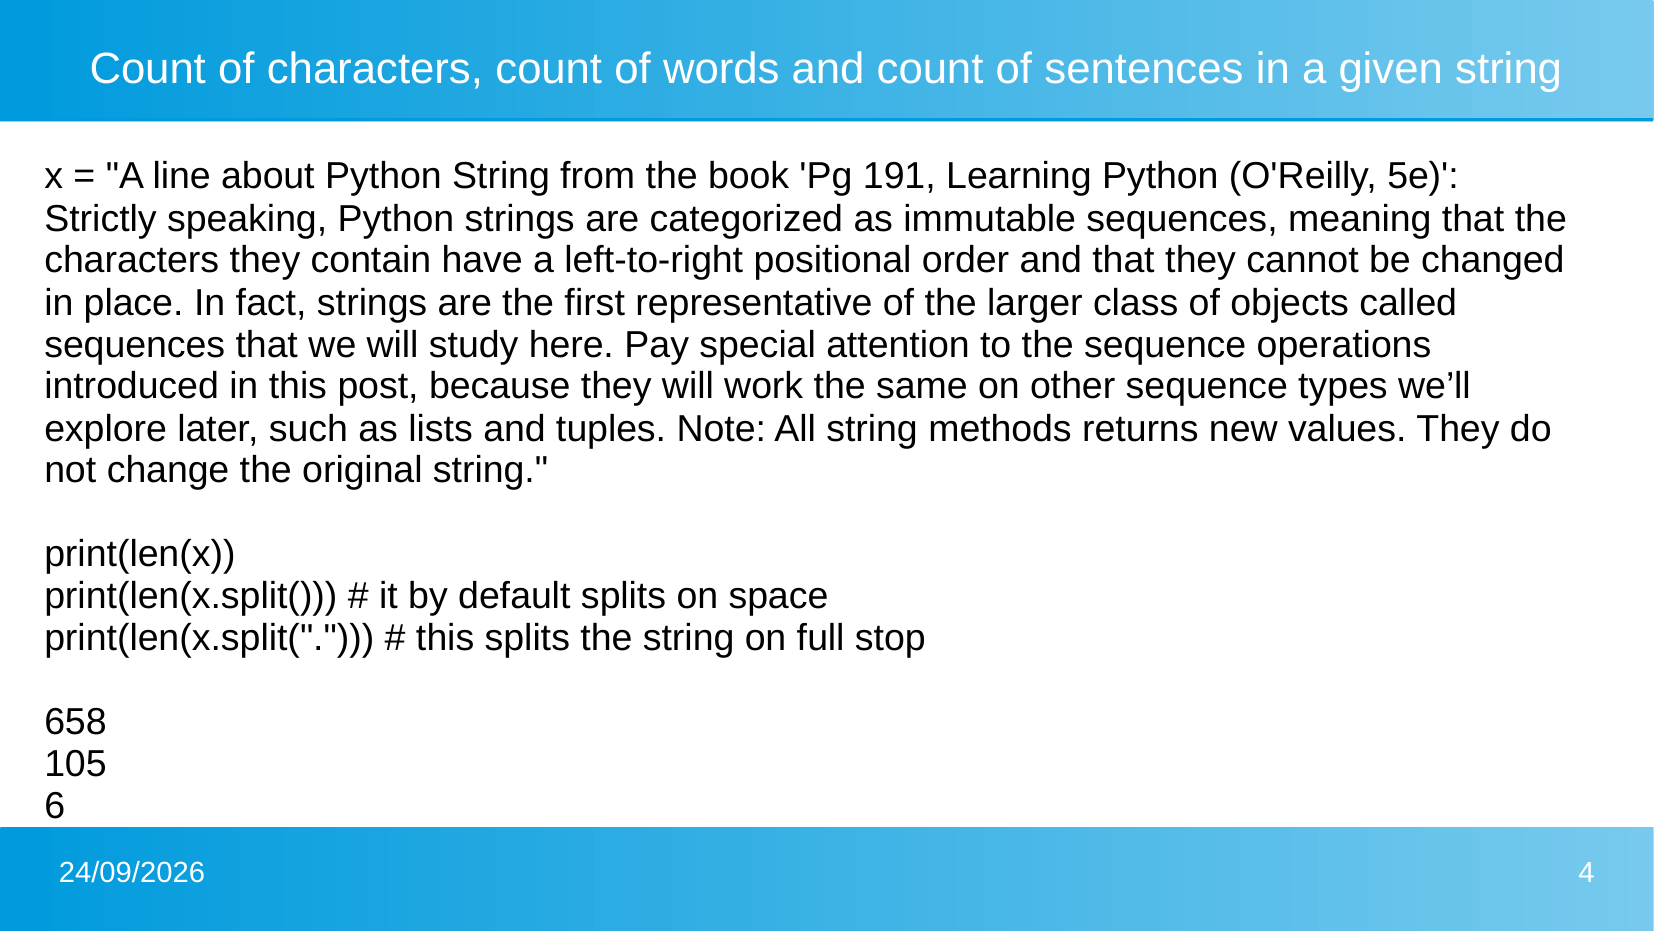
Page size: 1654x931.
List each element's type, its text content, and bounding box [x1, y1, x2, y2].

title Count of characters, count of words and count of sentences in a given string [59, 29, 1595, 108]
text_box x = "A line about Python String from the book 'Pg 191, Learning Python (O'Reilly, 5e)': Strictly speaking, Python strings are categorized as immutable sequences, meaning that the characters they contain have a left-to-right positional order and that they cannot be changed in place. In fact, strings are the first representative of the larger class of objects called sequences that we will study here. Pay special attention to the sequence operations introduced in this post, because they will work the same on other sequence types we’ll explore later, such as lists and tuples. Note: All string methods returns new values. They do not change the original string." print(len(x)) print(len(x.split())) # it by default splits on space print(len(x.split("."))) # this splits the string on full stop 658 105 6 [29, 147, 1595, 931]
